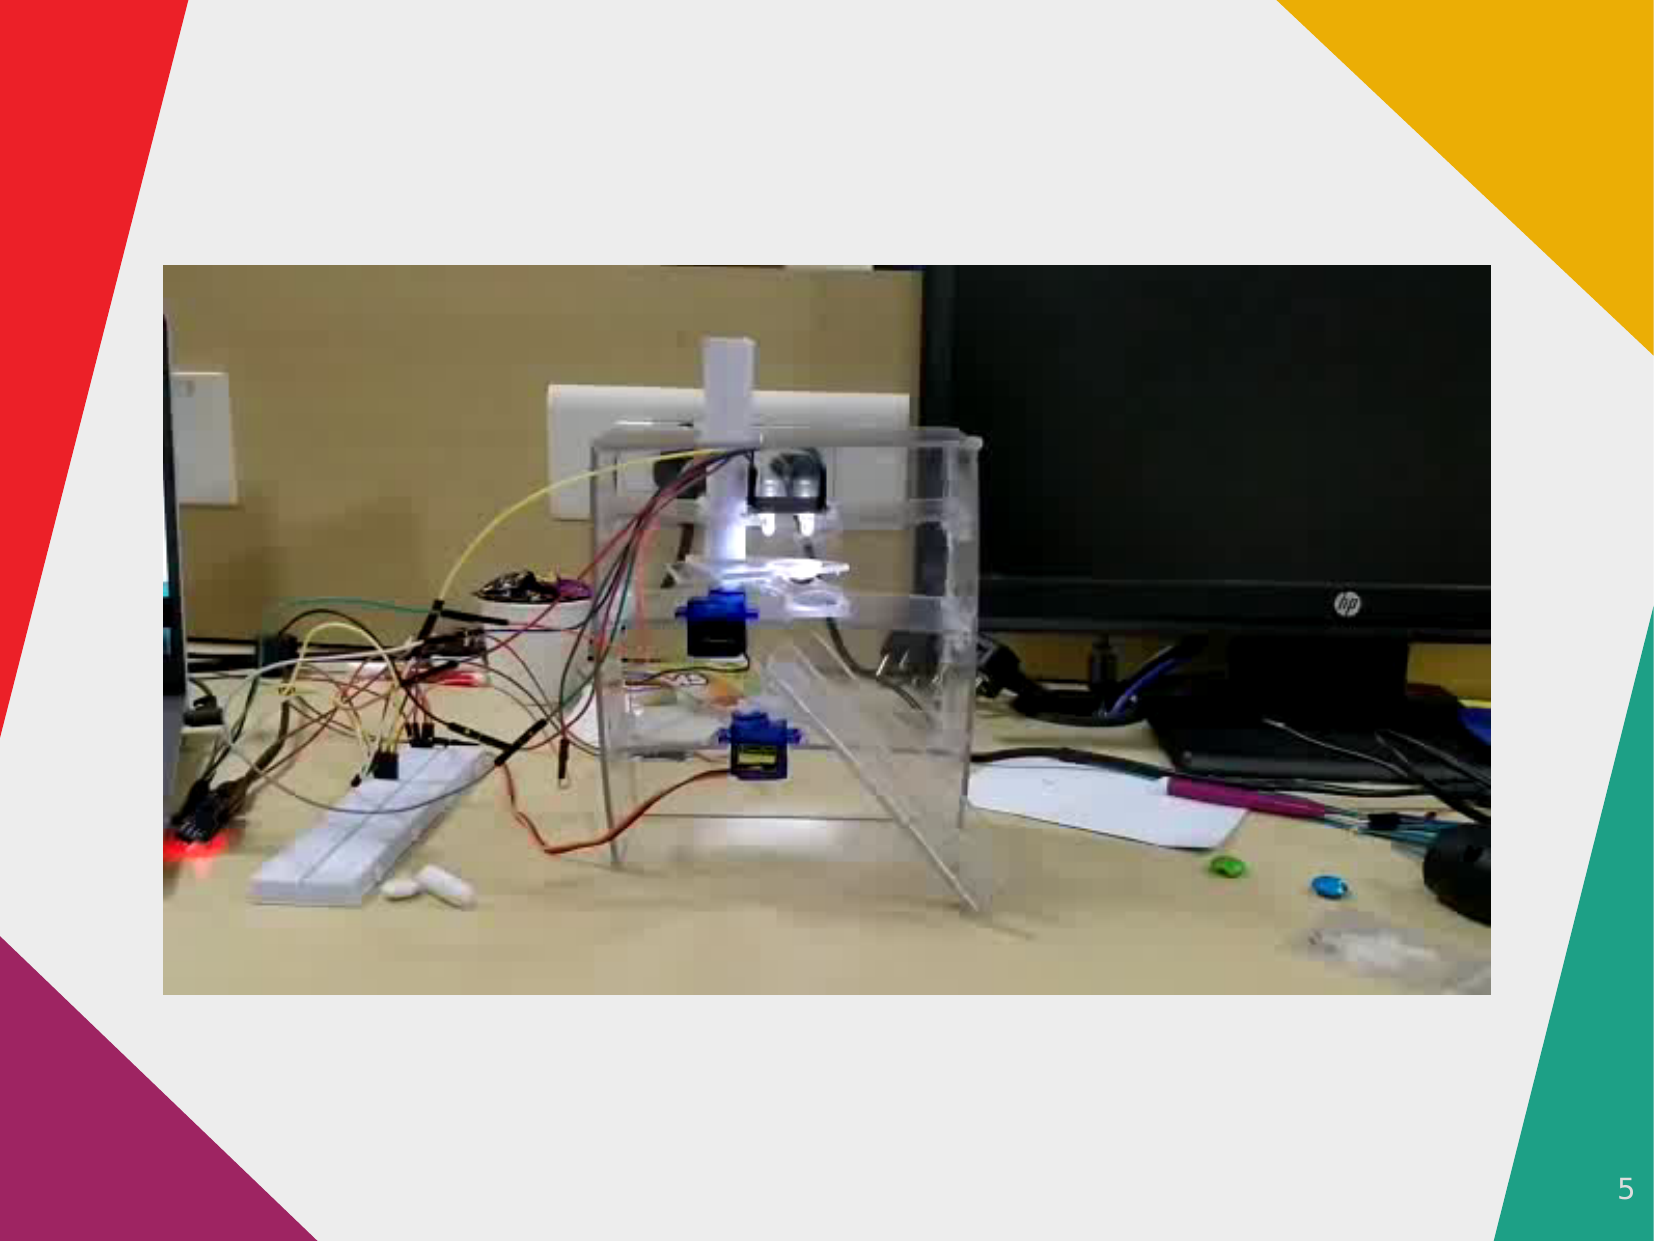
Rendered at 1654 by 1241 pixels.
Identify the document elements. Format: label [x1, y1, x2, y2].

text_box [162, 265, 1491, 996]
